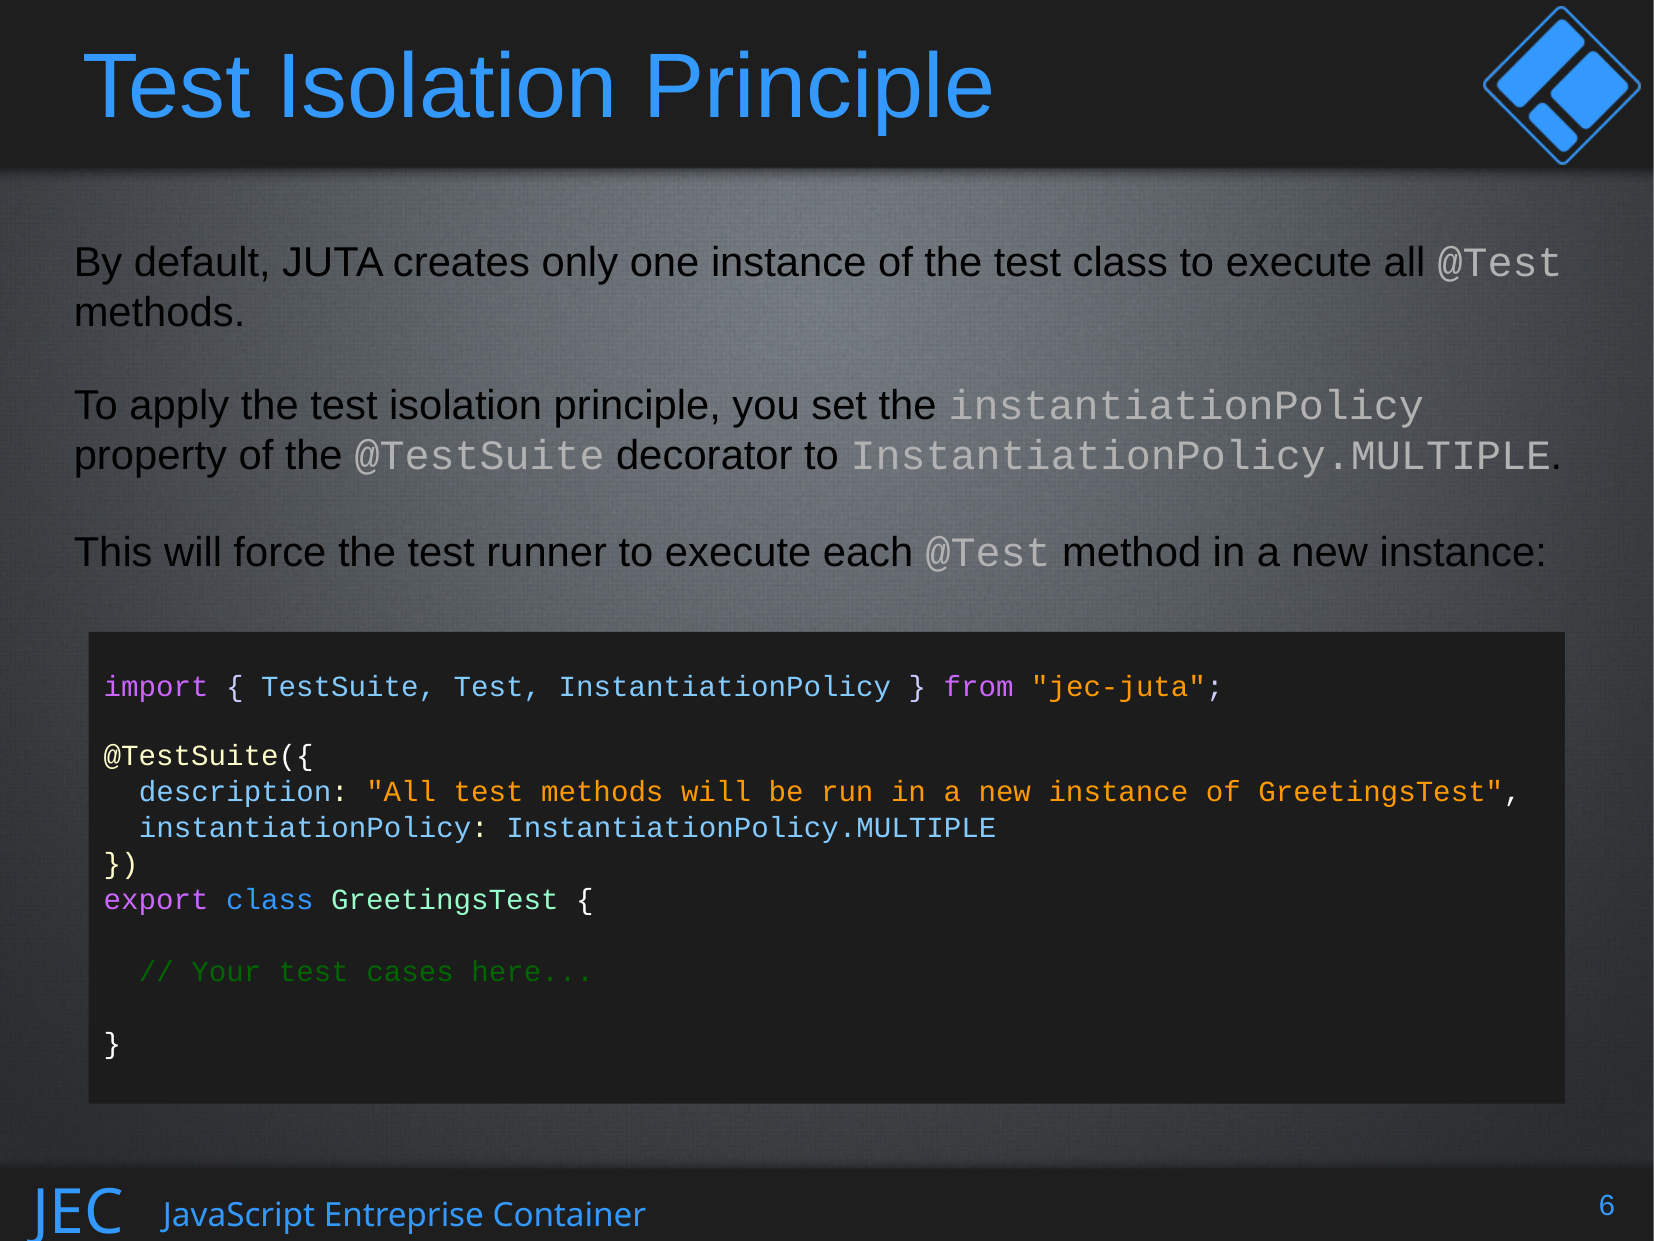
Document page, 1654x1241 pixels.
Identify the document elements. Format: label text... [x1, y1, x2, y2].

picture [0, 0, 1654, 1241]
text_box import { TestSuite, Test, InstantiationPolicy } from "jec-juta"; @TestSuite({ description: "All test methods will be run in a new instance of GreetingsTest", instantiationPolicy: InstantiationPolicy.MULTIPLE }) export class GreetingsTest { // Your test cases here... } [88, 631, 1565, 1081]
text_box JavaScript Entreprise Container [148, 1183, 651, 1241]
title Test Isolation Principle [82, 23, 1441, 147]
text_box JEC [17, 1159, 149, 1241]
text_box By default, JUTA creates only one instance of the test class to execute all @Test methods. To apply the test isolation principle, you set the instantiationPolicy property of the @TestSuite decorator to InstantiationPolicy.MULTIPLE. This will force the test runner to execute each @Test method in a new instance: [59, 230, 1595, 583]
text_box 6 [744, 1181, 1630, 1229]
